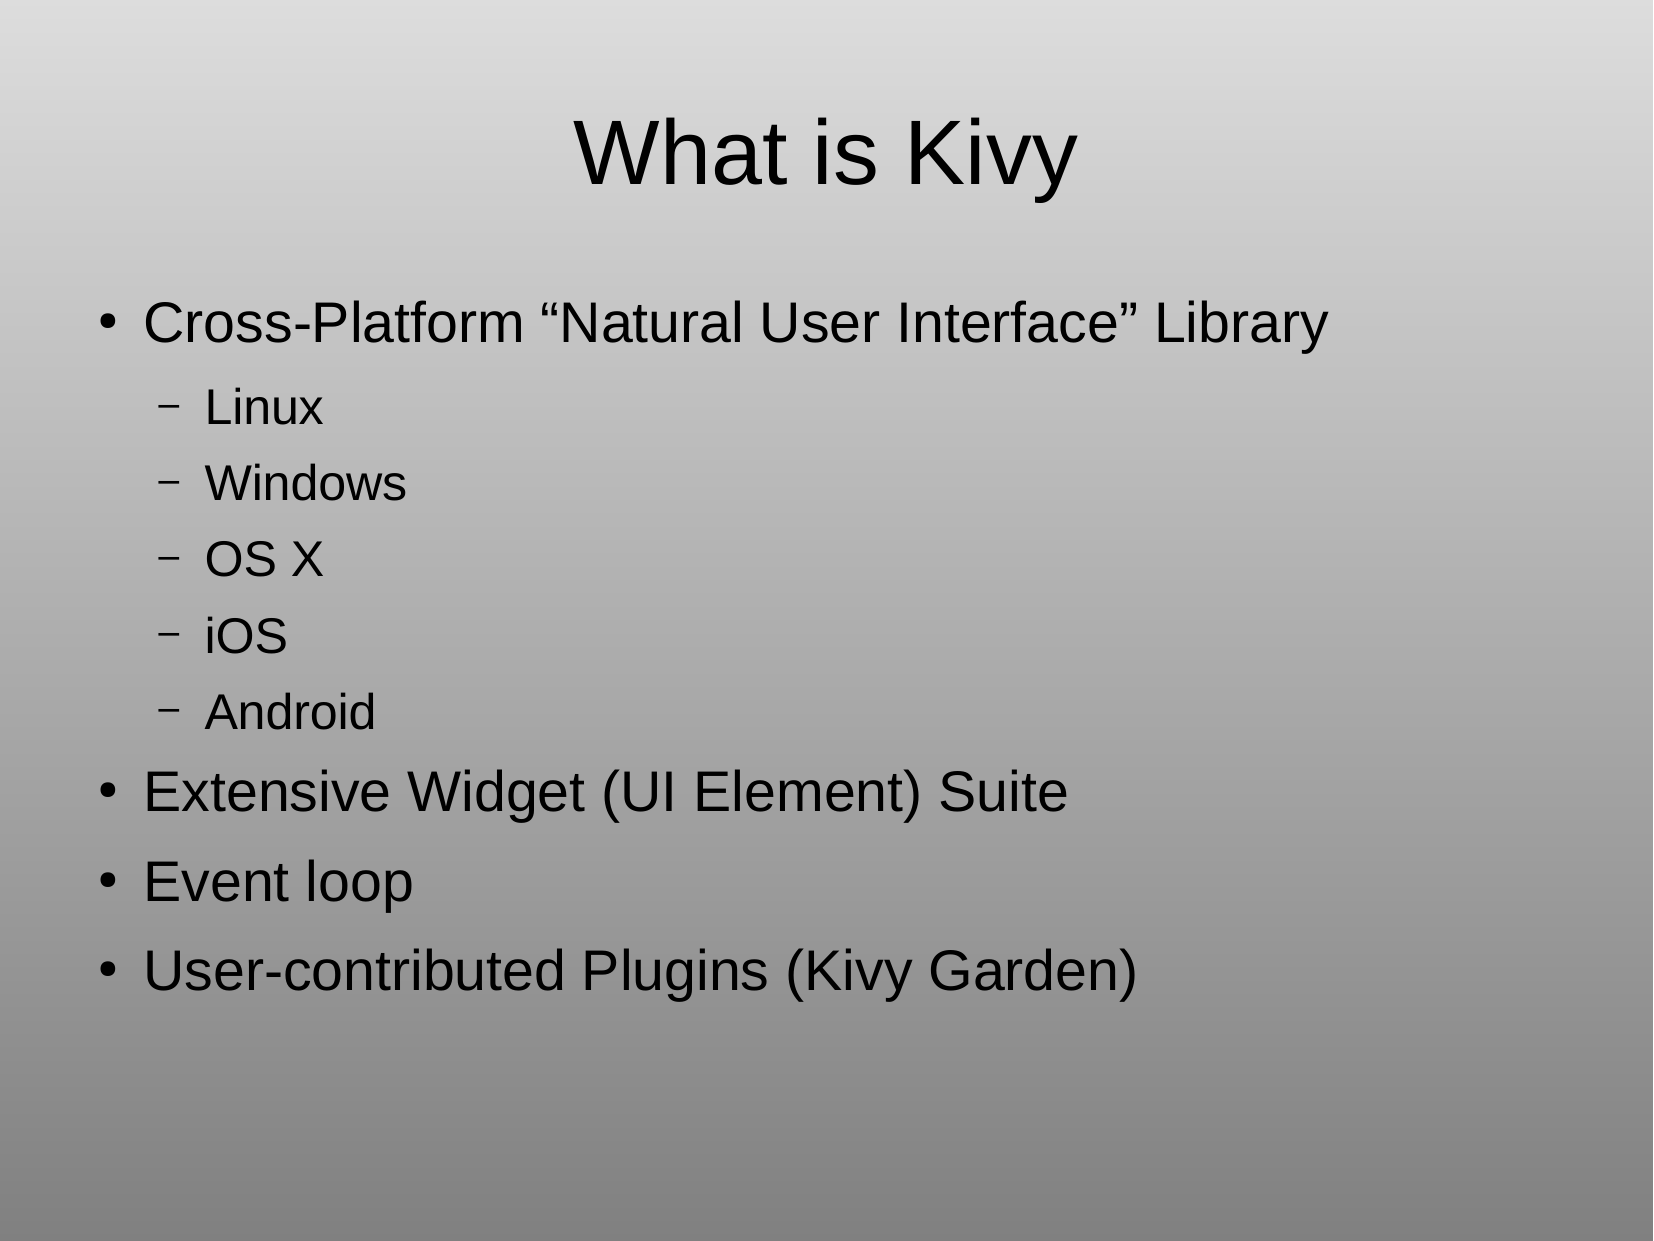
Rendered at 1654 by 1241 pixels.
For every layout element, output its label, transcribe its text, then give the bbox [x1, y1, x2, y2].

title What is Kivy [82, 49, 1571, 257]
list Cross-Platform “Natural User Interface” Library Linux Windows OS X iOS Android Extensive Widget (UI Element) Suite Event loop User-contributed Plugins (Kivy Garden) [82, 290, 1571, 1010]
